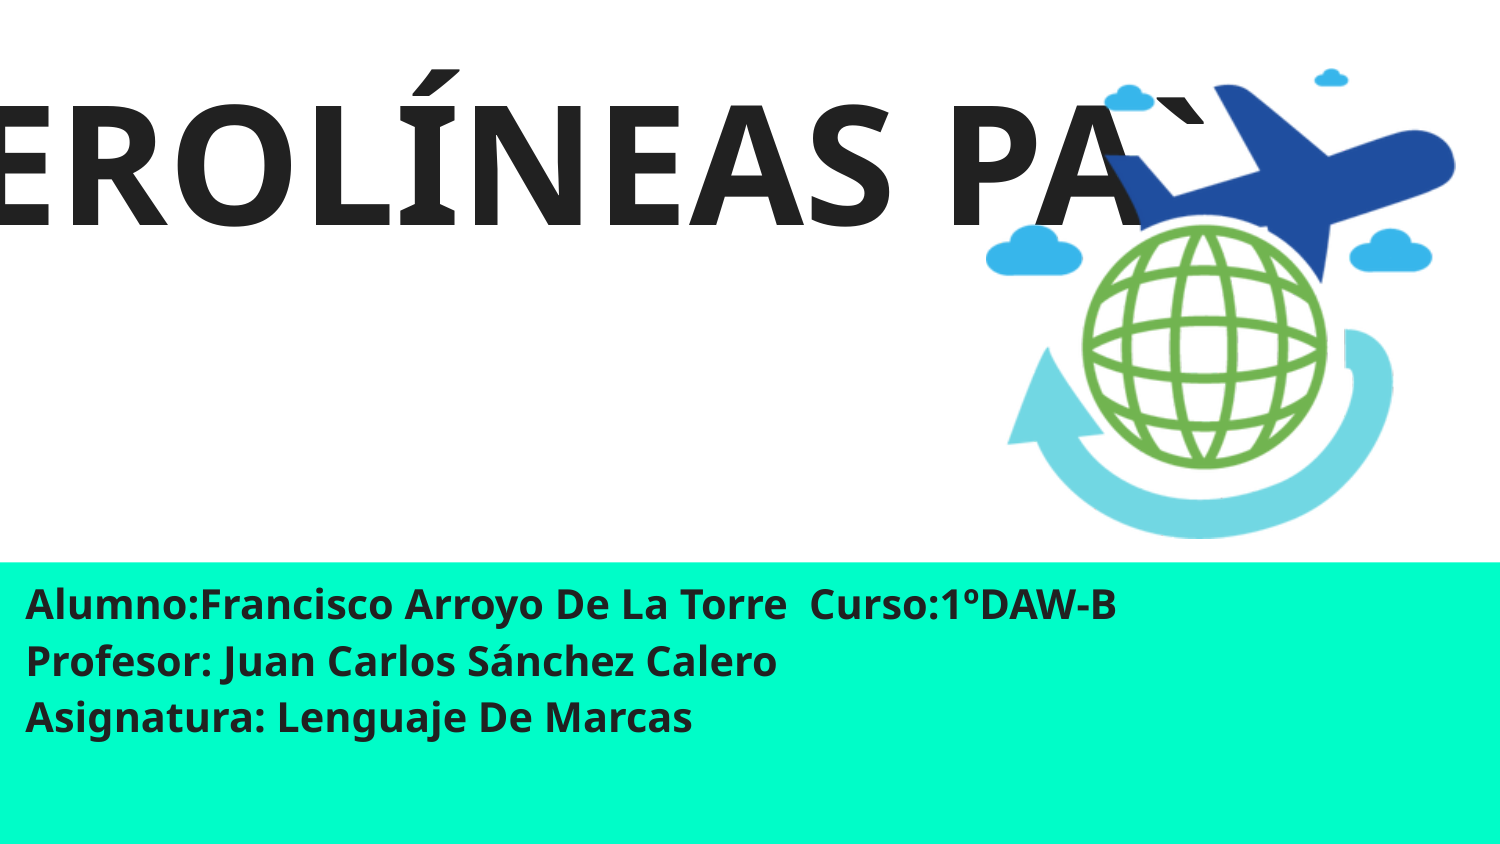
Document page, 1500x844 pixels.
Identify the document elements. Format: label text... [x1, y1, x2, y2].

subtitle Alumno:Francisco Arroyo De La Torre Curso:1ºDAW-B Profesor: Juan Carlos Sánchez Calero Asignatura: Lenguaje De Marcas [10, 559, 1456, 761]
picture [986, 68, 1456, 539]
title AEROLÍNEAS PA` [0, 0, 1231, 382]
